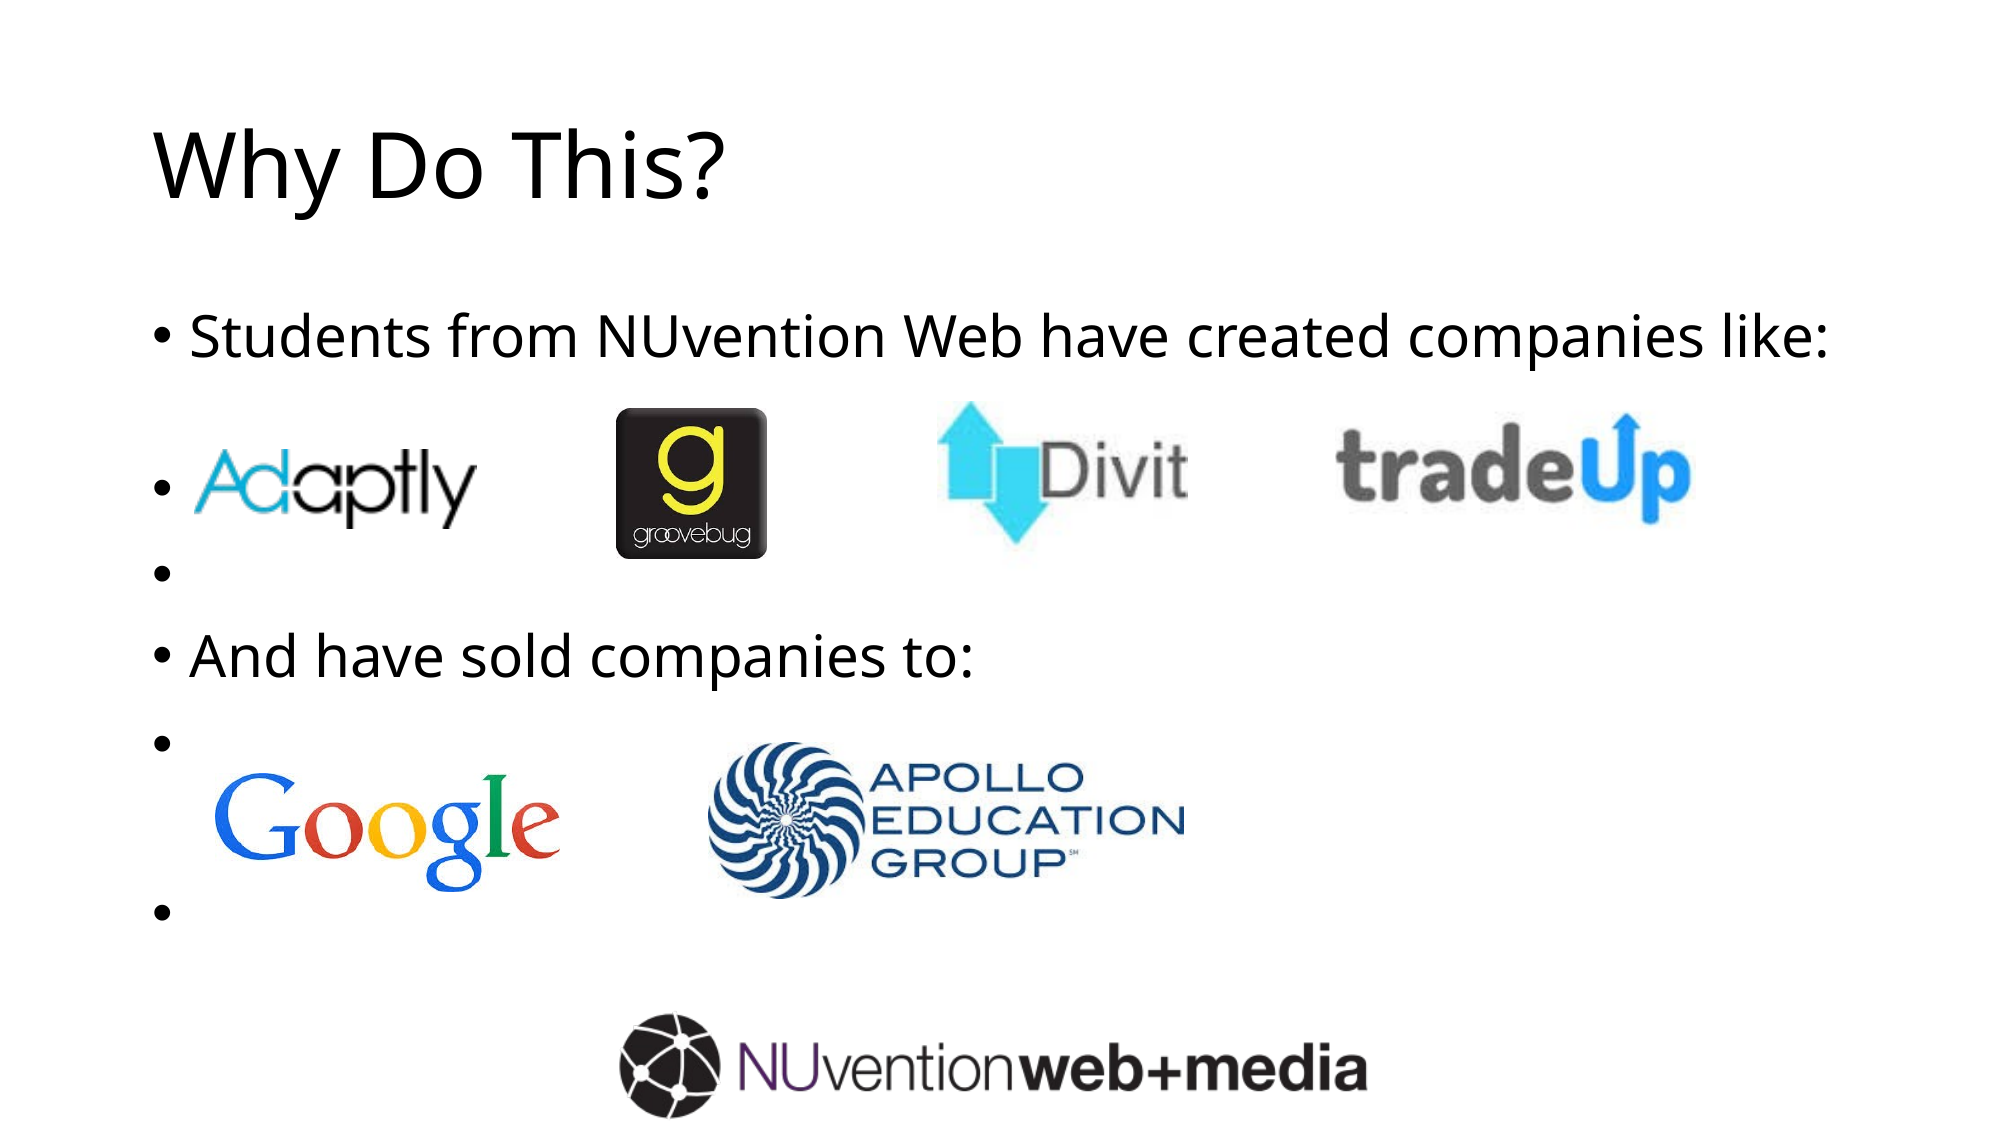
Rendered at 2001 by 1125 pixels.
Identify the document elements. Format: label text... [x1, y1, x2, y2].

picture [215, 773, 560, 892]
picture [616, 408, 767, 559]
picture [708, 742, 1184, 899]
picture [937, 401, 1188, 596]
title Why Do This? [137, 59, 1863, 278]
picture [1335, 383, 1696, 556]
list Students from NUvention Web have created companies like: And have sold companies to: [137, 299, 1863, 1014]
picture [194, 449, 477, 529]
